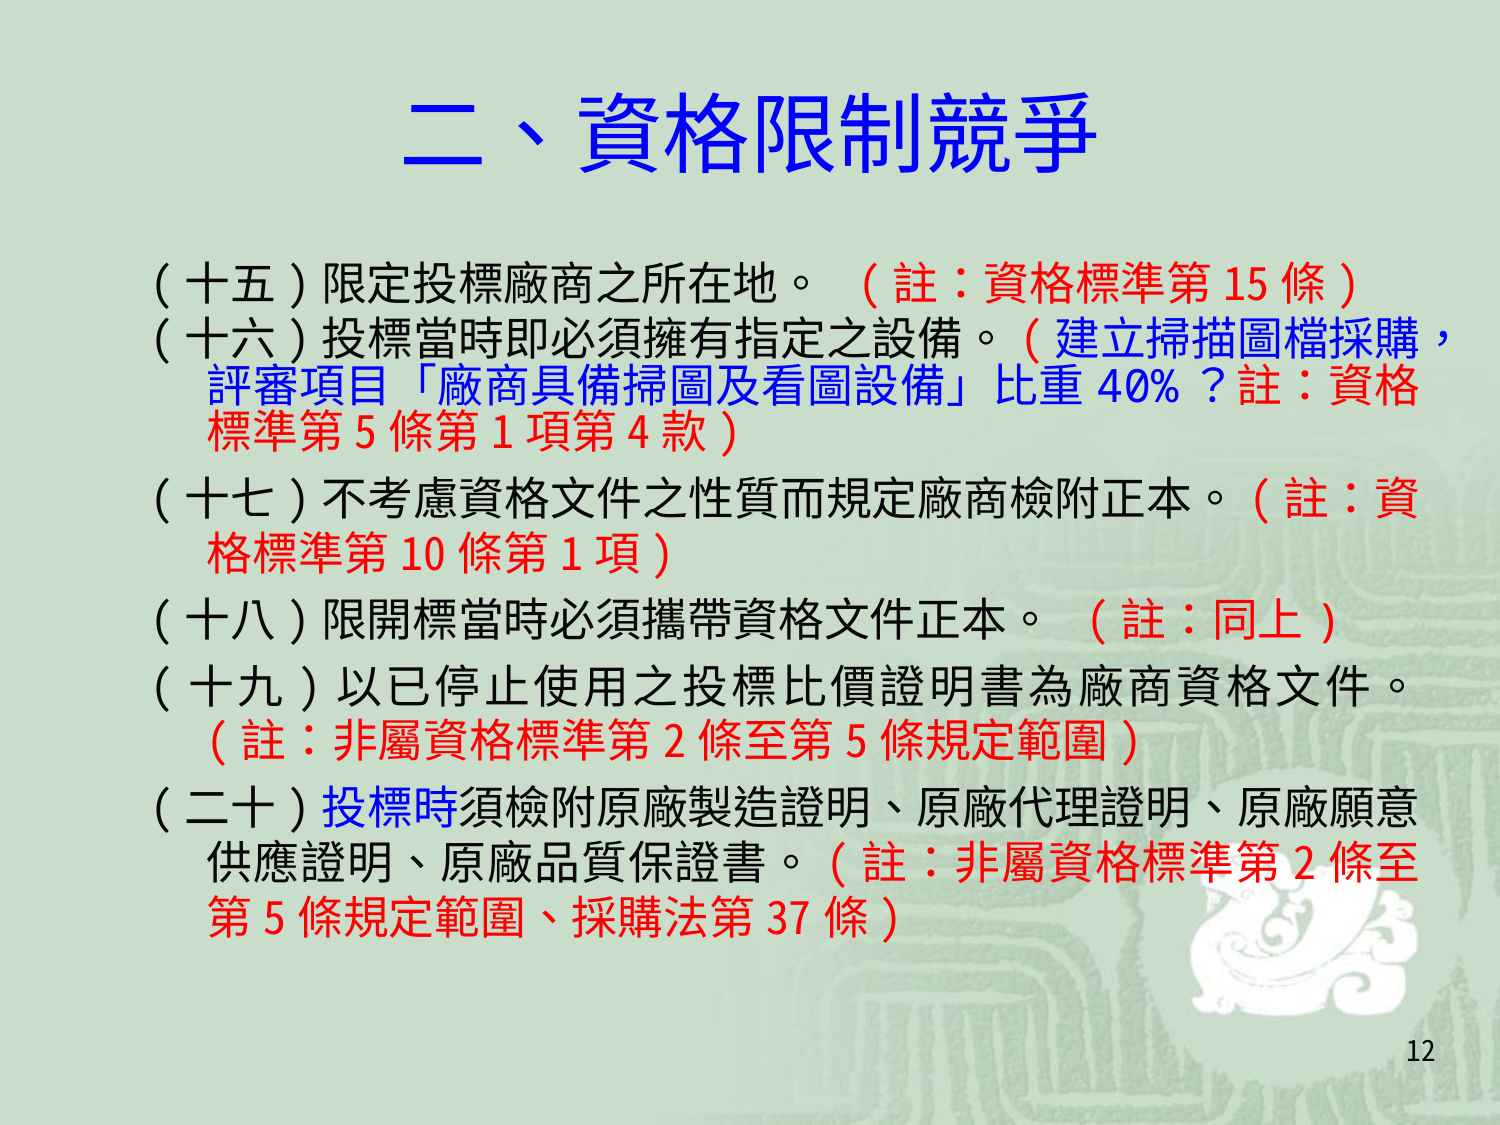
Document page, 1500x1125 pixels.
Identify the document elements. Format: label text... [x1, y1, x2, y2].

list (十五)限定投標廠商之所在地。 (註：資格標準第15條) (十六)投標當時即必須擁有指定之設備。(建立掃描圖檔採購，評審項目「廠商具備掃圖及看圖設備」比重40%？註：資格標準第5條第1項第4款) (十七)不考慮資格文件之性質而規定廠商檢附正本。(註：資格標準第10條第1項) (十八)限開標當時必須攜帶資格文件正本。 (註：同上) (十九)以已停止使用之投標比價證明書為廠商資格文件。 (註：非屬資格標準第2條至第5條規定範圍) (二十)投標時須檢附原廠製造證明、原廠代理證明、原廠願意供應證明、原廠品質保證書。(註：非屬資格標準第2條至第5條規定範圍、採購法第37條) [135, 255, 1436, 1046]
picture [0, 0, 1500, 1125]
text_box <編號> [1074, 1024, 1451, 1103]
title 二、資格限制競爭 [49, 37, 1451, 225]
